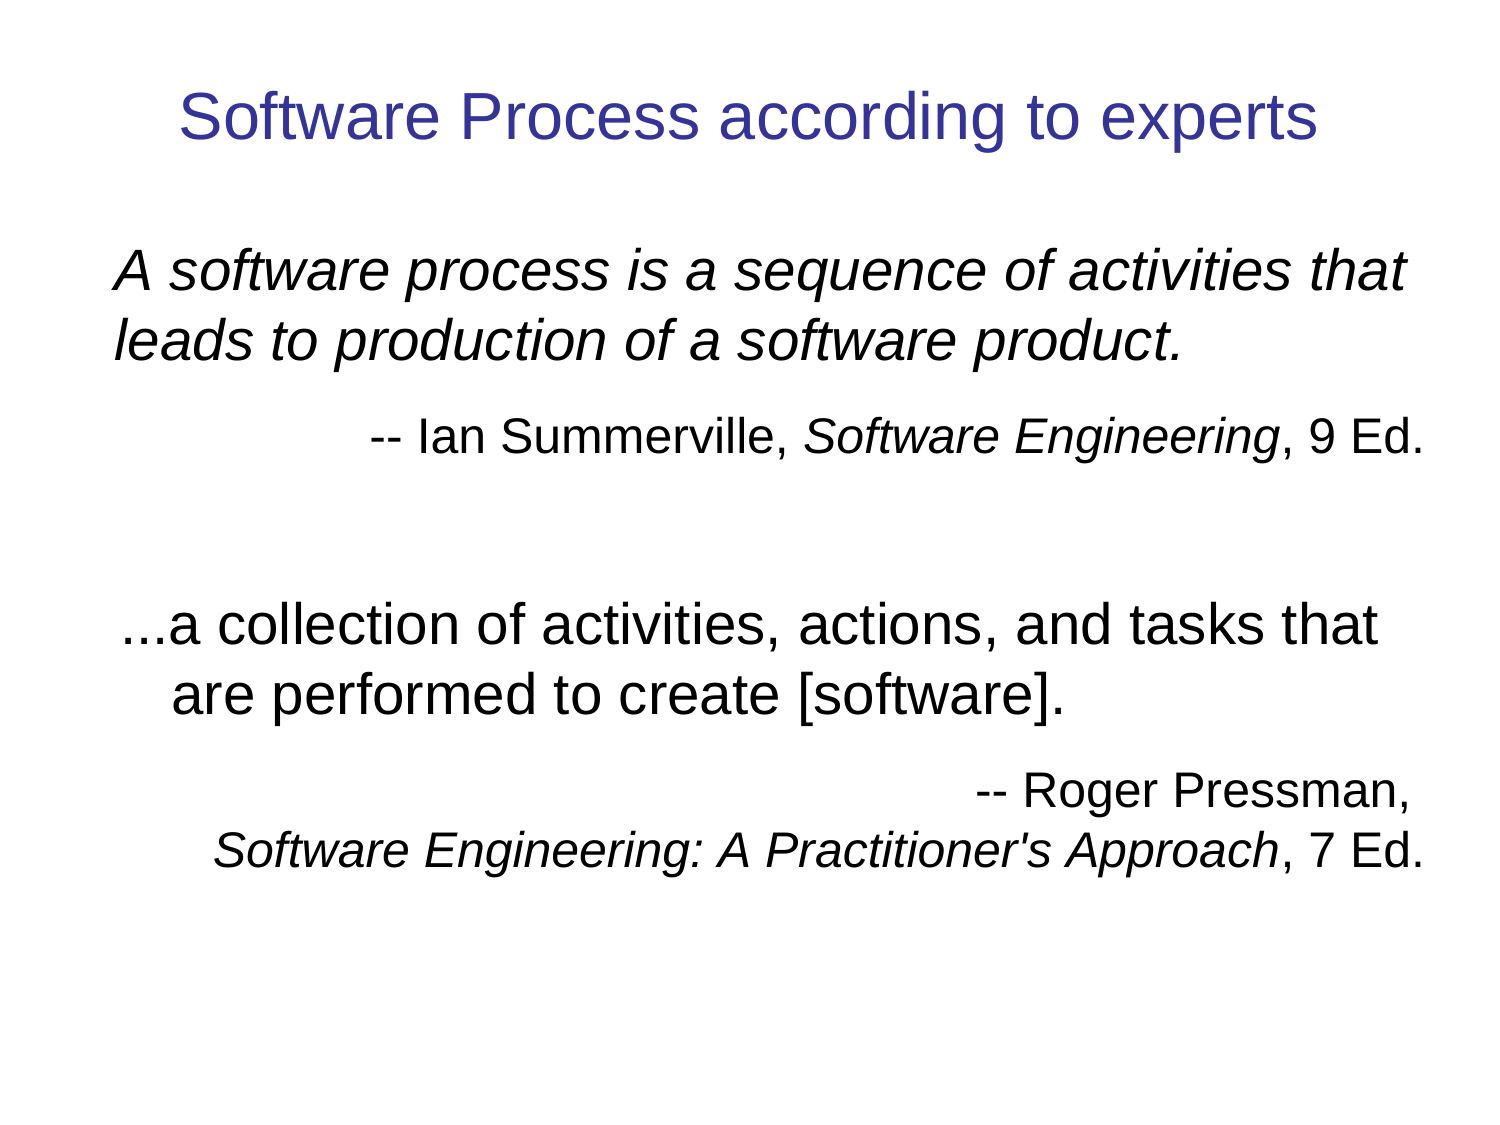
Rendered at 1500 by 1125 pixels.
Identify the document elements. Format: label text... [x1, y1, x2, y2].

title Software Process according to experts [100, 42, 1399, 184]
list A software process is a sequence of activities that leads to production of a software product. -- Ian Summerville, Software Engineering, 9 Ed. ...a collection of activities, actions, and tasks that are performed to create [software]. -- Roger Pressman, Software Engineering: A Practitioner's Approach, 7 Ed. [100, 224, 1441, 960]
